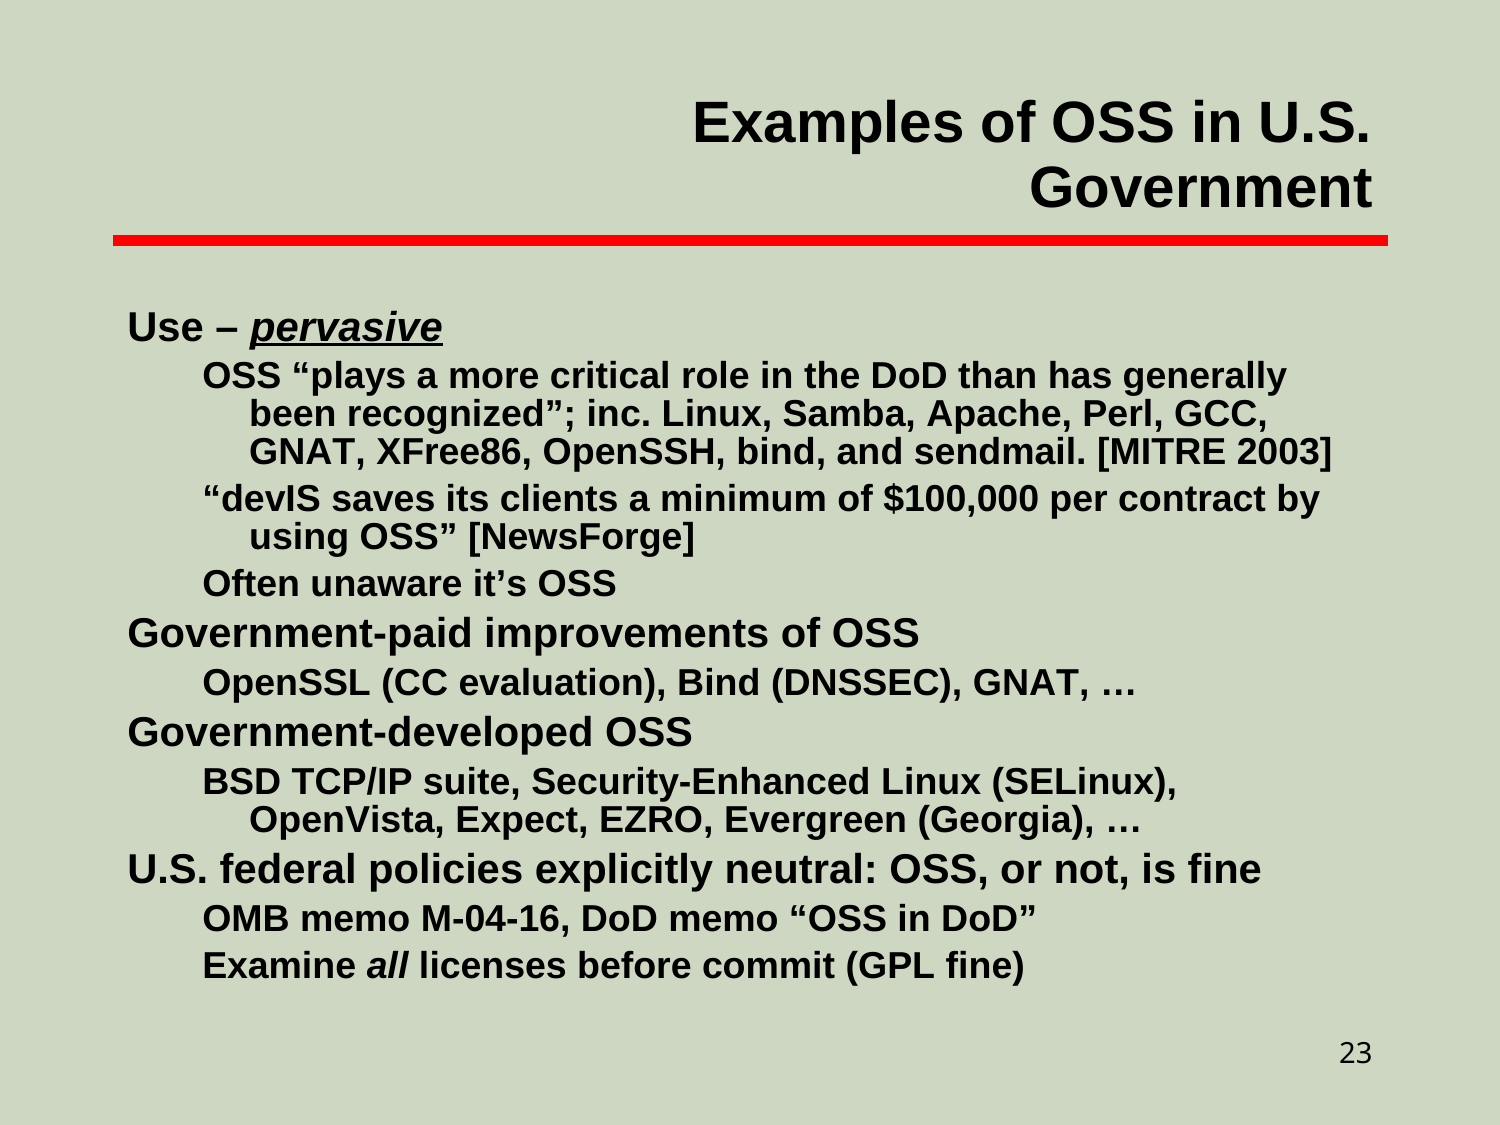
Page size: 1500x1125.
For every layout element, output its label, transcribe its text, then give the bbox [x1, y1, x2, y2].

title Examples of OSS in U.S. Government [337, 81, 1388, 228]
list Use – pervasive OSS “plays a more critical role in the DoD than has generally been recognized”; inc. Linux, Samba, Apache, Perl, GCC, GNAT, XFree86, OpenSSH, bind, and sendmail. [MITRE 2003] “devIS saves its clients a minimum of $100,000 per contract by using OSS” [NewsForge] Often unaware it’s OSS Government-paid improvements of OSS OpenSSL (CC evaluation), Bind (DNSSEC), GNAT, … Government-developed OSS BSD TCP/IP suite, Security-Enhanced Linux (SELinux), OpenVista, Expect, EZRO, Evergreen (Georgia), … U.S. federal policies explicitly neutral: OSS, or not, is fine OMB memo M-04-16, DoD memo “OSS in DoD” Examine all licenses before commit (GPL fine) [112, 299, 1388, 1092]
